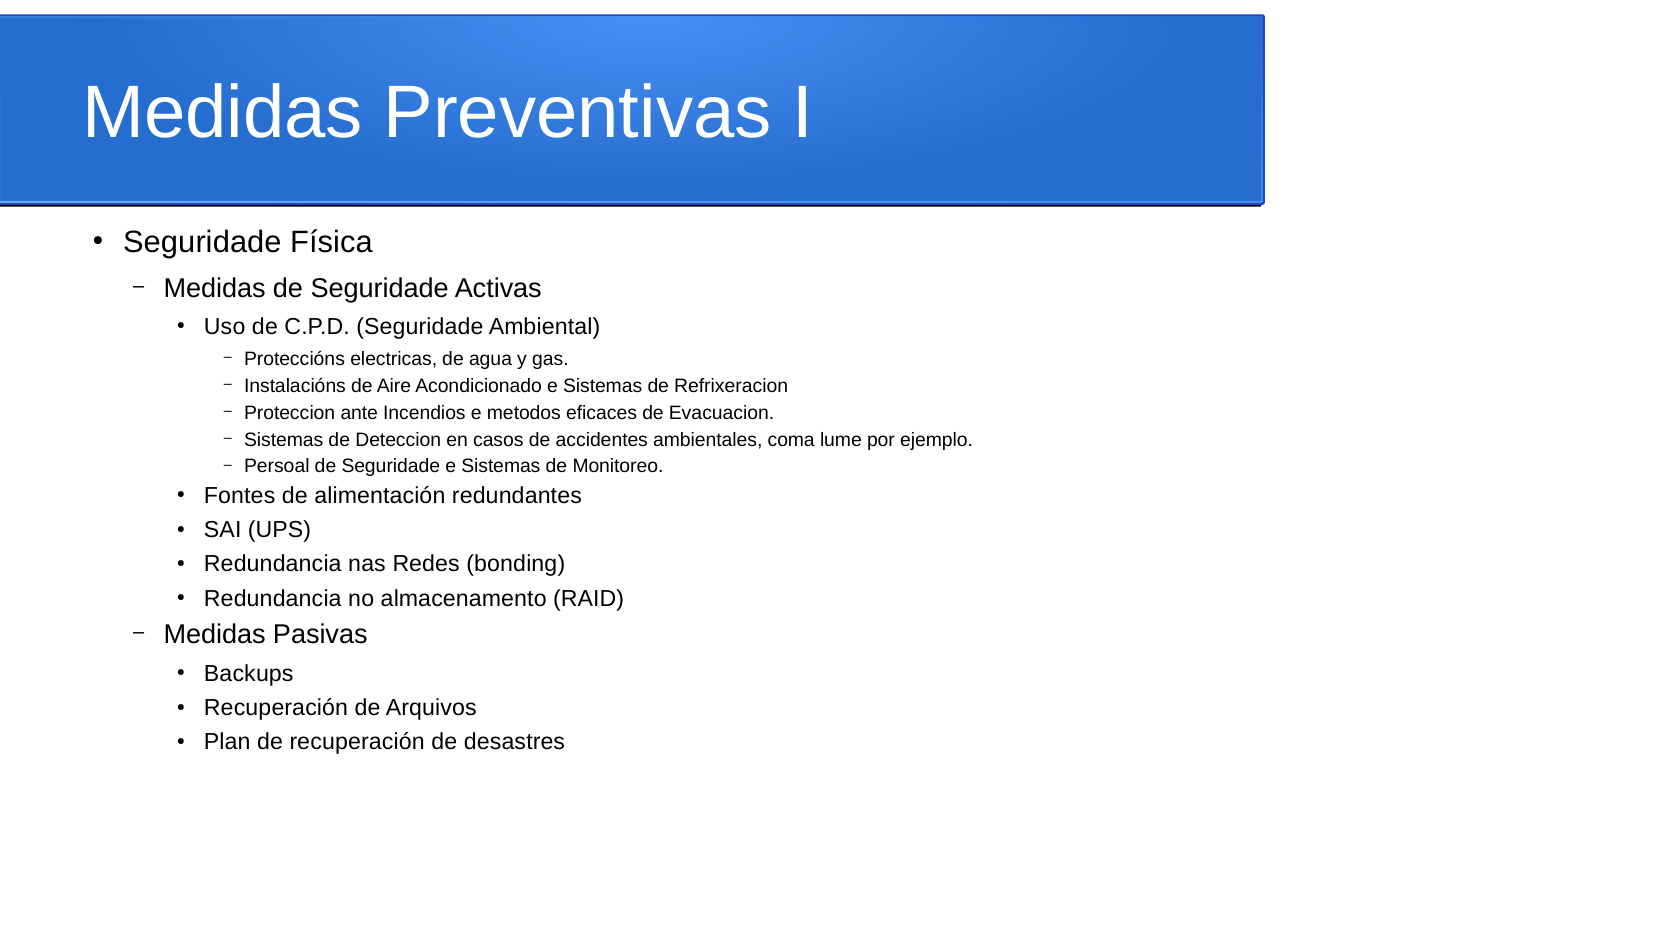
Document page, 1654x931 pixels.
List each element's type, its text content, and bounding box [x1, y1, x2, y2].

list Seguridade Física Medidas de Seguridade Activas Uso de C.P.D. (Seguridade Ambiental) Proteccións electricas, de agua y gas. Instalacións de Aire Acondicionado e Sistemas de Refrixeracion Proteccion ante Incendios e metodos eficaces de Evacuacion. Sistemas de Deteccion en casos de accidentes ambientales, coma lume por ejemplo. Persoal de Seguridade e Sistemas de Monitoreo. Fontes de alimentación redundantes SAI (UPS) Redundancia nas Redes (bonding) Redundancia no almacenamento (RAID) Medidas Pasivas Backups Recuperación de Arquivos Plan de recuperación de desastres [82, 224, 1571, 764]
title Medidas Preventivas I [82, 35, 1235, 189]
